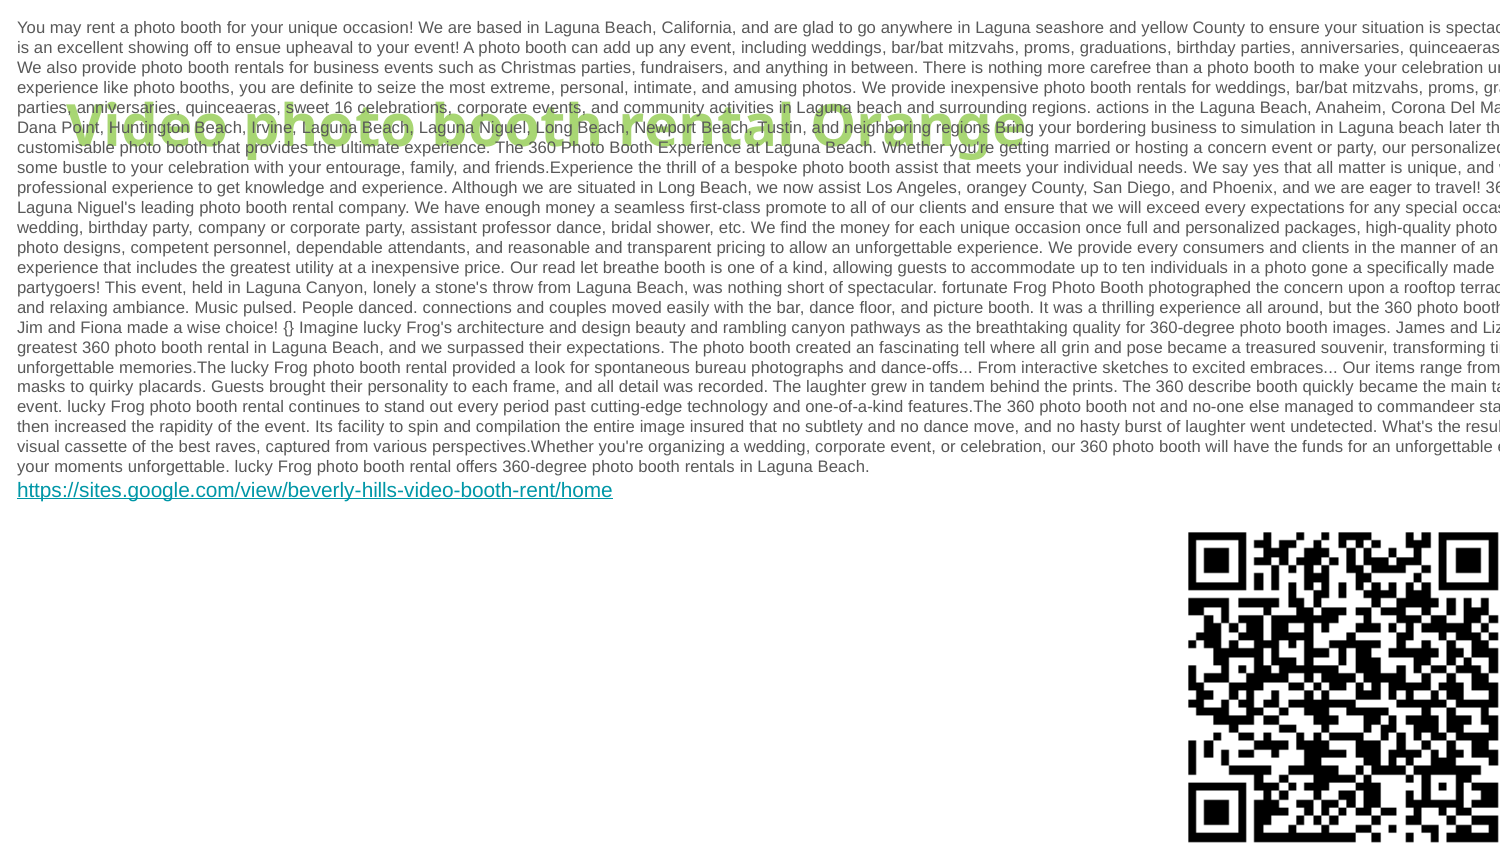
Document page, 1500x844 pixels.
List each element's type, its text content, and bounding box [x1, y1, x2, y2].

picture [1187, 531, 1500, 844]
text_box You may rent a photo booth for your unique occasion! We are based in Laguna Beach, California, and are glad to go anywhere in Laguna seashore and yellow County to ensure your situation is spectacular. A photo booth is an excellent showing off to ensue upheaval to your event! A photo booth can add up any event, including weddings, bar/bat mitzvahs, proms, graduations, birthday parties, anniversaries, quinceaeras, and endearing 16. We also provide photo booth rentals for business events such as Christmas parties, fundraisers, and anything in between. There is nothing more carefree than a photo booth to make your celebration unique! like our experience like photo booths, you are definite to seize the most extreme, personal, intimate, and amusing photos. We provide inexpensive photo booth rentals for weddings, bar/bat mitzvahs, proms, graduations, birthday parties, anniversaries, quinceaeras, sweet 16 celebrations, corporate events, and community activities in Laguna beach and surrounding regions. actions in the Laguna Beach, Anaheim, Corona Del Mar, Costa Mesa, Dana Point, Huntington Beach, Irvine, Laguna Beach, Laguna Niguel, Long Beach, Newport Beach, Tustin, and neighboring regions Bring your bordering business to simulation in Laguna beach later than a very customisable photo booth that provides the ultimate experience. The 360 Photo Booth Experience at Laguna Beach. Whether you're getting married or hosting a concern event or party, our personalized booths will go to some bustle to your celebration with your entourage, family, and friends.Experience the thrill of a bespoke photo booth assist that meets your individual needs. We say yes that all matter is unique, and we use our professional experience to get knowledge and experience. Although we are situated in Long Beach, we now assist Los Angeles, orangey County, San Diego, and Phoenix, and we are eager to travel! 360 Photo Booth is Laguna Niguel's leading photo booth rental company. We have enough money a seamless first-class promote to all of our clients and ensure that we will exceed every expectations for any special occasion, such as your wedding, birthday party, company or corporate party, assistant professor dance, bridal shower, etc. We find the money for each unique occasion once full and personalized packages, high-quality photo booths, bespoke photo designs, competent personnel, dependable attendants, and reasonable and transparent pricing to allow an unforgettable experience. We provide every consumers and clients in the manner of an incredible experience that includes the greatest utility at a inexpensive price. Our read let breathe booth is one of a kind, allowing guests to accommodate up to ten individuals in a photo gone a specifically made logo.Hello, partygoers! This event, held in Laguna Canyon, lonely a stone's throw from Laguna Beach, was nothing short of spectacular. fortunate Frog Photo Booth photographed the concern upon a rooftop terrace with a smooth and relaxing ambiance. Music pulsed. People danced. connections and couples moved easily with the bar, dance floor, and picture booth. It was a thrilling experience all around, but the 360 photo booth stole the show. Jim and Fiona made a wise choice! {} Imagine lucky Frog's architecture and design beauty and rambling canyon pathways as the breathtaking quality for 360-degree photo booth images. James and Liz sought for the greatest 360 photo booth rental in Laguna Beach, and we surpassed their expectations. The photo booth created an fascinating tell where all grin and pose became a treasured souvenir, transforming tiny moments into unforgettable memories.The lucky Frog photo booth rental provided a look for spontaneous bureau photographs and dance-offs... From interactive sketches to excited embraces... Our items range from higher masquerade masks to quirky placards. Guests brought their personality to each frame, and all detail was recorded. The laughter grew in tandem behind the prints. The 360 describe booth quickly became the main tapering off of the event. lucky Frog photo booth rental continues to stand out every period past cutting-edge technology and one-of-a-kind features.The 360 photo booth not and no-one else managed to commandeer static moments but then increased the rapidity of the event. Its facility to spin and compilation the entire image insured that no subtlety and no dance move, and no hasty burst of laughter went undetected. What's the result? A combination visual cassette of the best raves, captured from various perspectives.Whether you're organizing a wedding, corporate event, or celebration, our 360 photo booth will have the funds for an unforgettable experience. make your moments unforgettable. lucky Frog photo booth rental offers 360-degree photo booth rentals in Laguna Beach. https://sites.google.com/view/beverly-hills-video-booth-rent/home [2, 2, 1500, 844]
